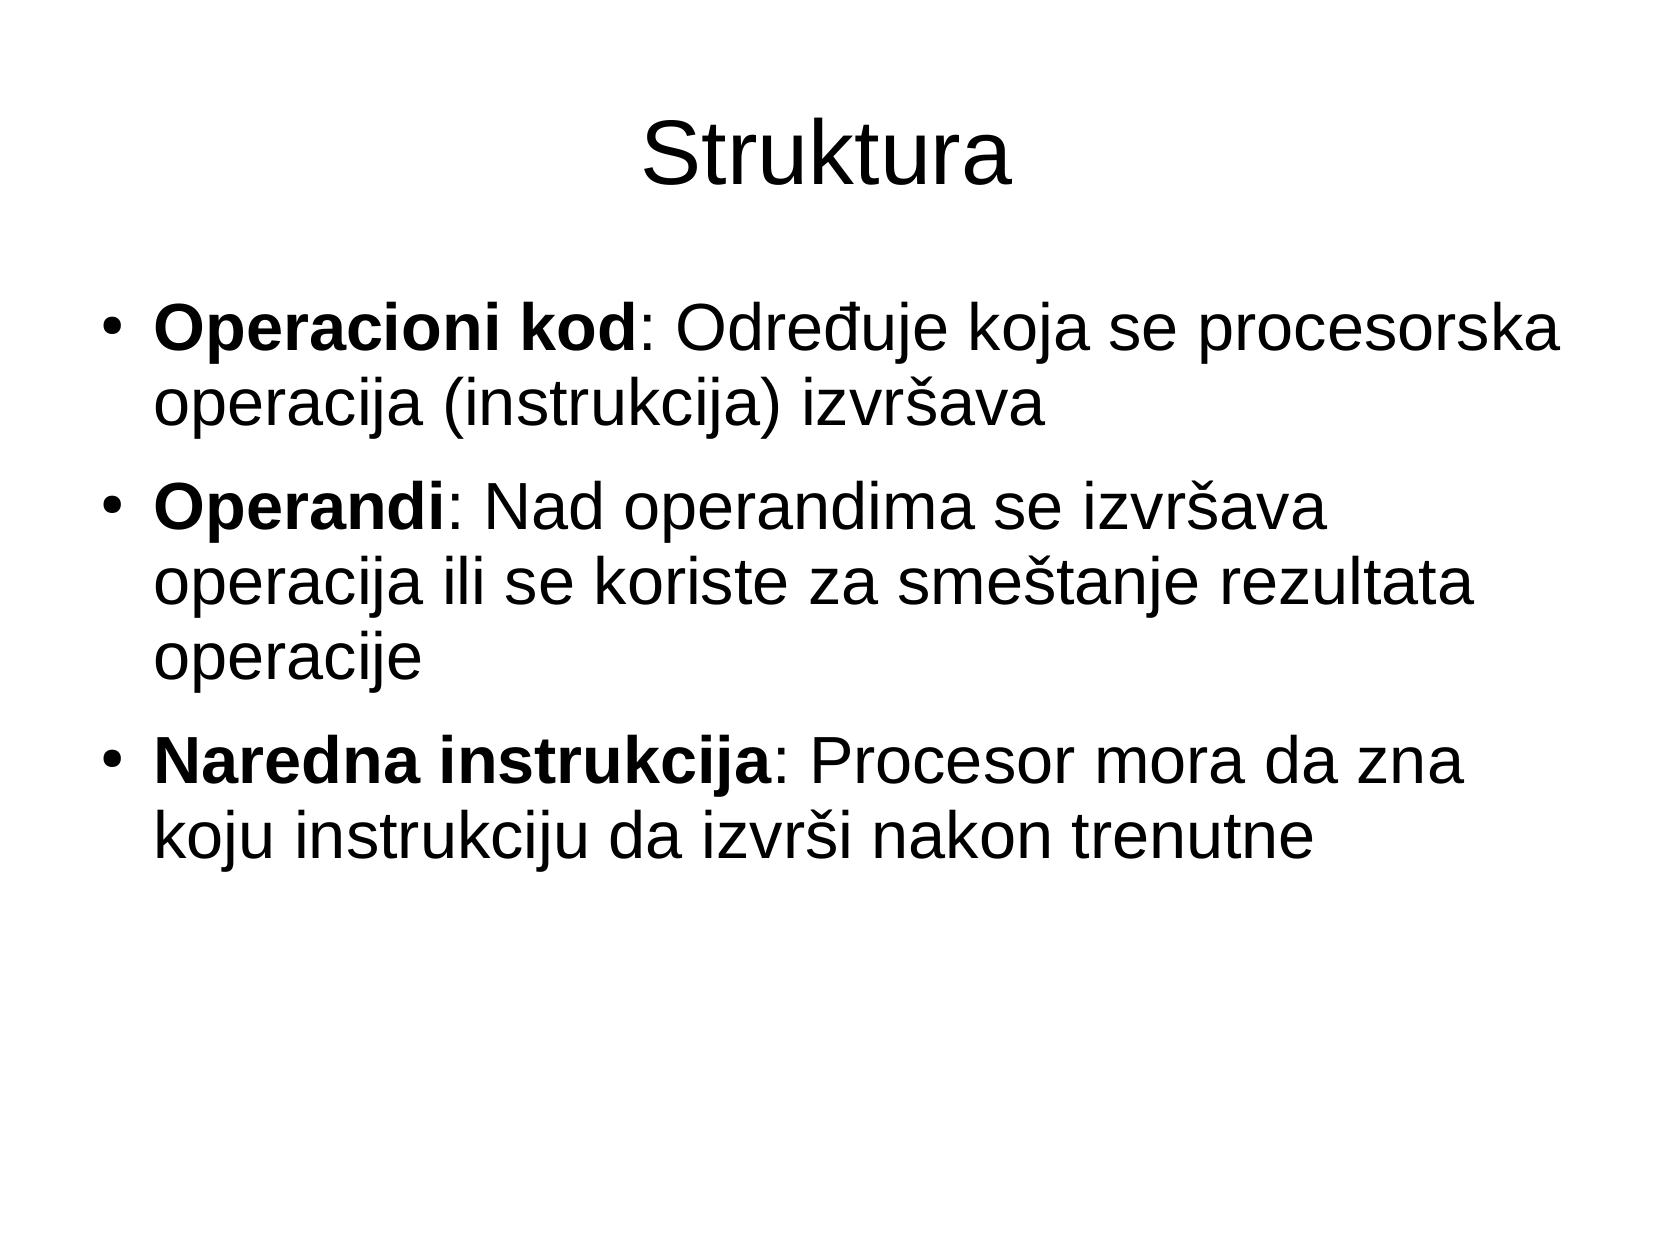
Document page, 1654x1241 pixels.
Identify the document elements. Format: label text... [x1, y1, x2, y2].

title Struktura [82, 49, 1571, 257]
list Operacioni kod: Određuje koja se procesorska operacija (instrukcija) izvršava Operandi: Nad operandima se izvršava operacija ili se koriste za smeštanje rezultata operacije Naredna instrukcija: Procesor mora da zna koju instrukciju da izvrši nakon trenutne [82, 290, 1571, 1010]
